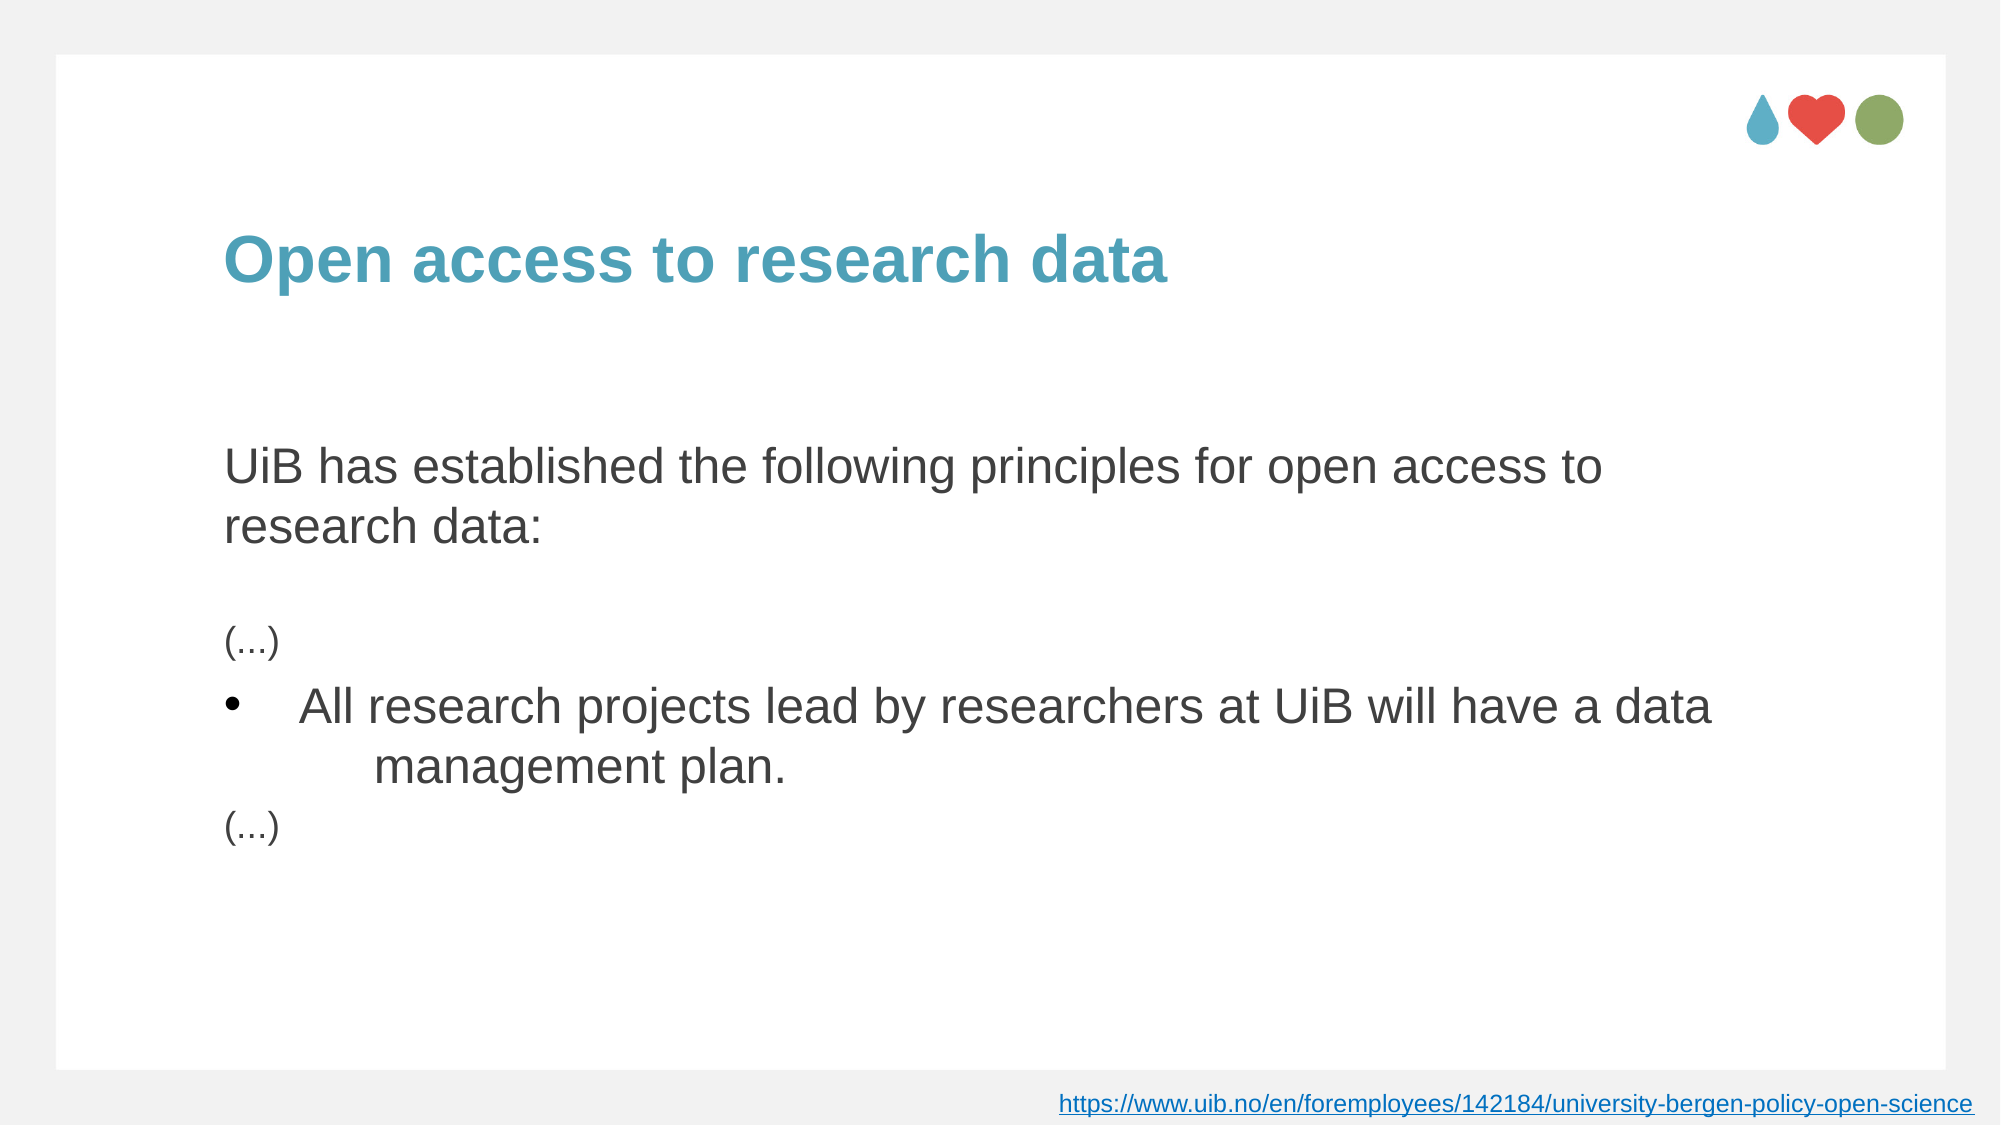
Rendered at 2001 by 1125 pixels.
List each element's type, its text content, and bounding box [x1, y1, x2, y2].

text_box https://www.uib.no/en/foremployees/142184/university-bergen-policy-open-science [1043, 1079, 2000, 1125]
title Open access to research data [223, 175, 1788, 284]
list UiB has established the following principles for open access to research data: (...) All research projects lead by researchers at UiB will have a data management plan. (...) [223, 433, 1788, 957]
